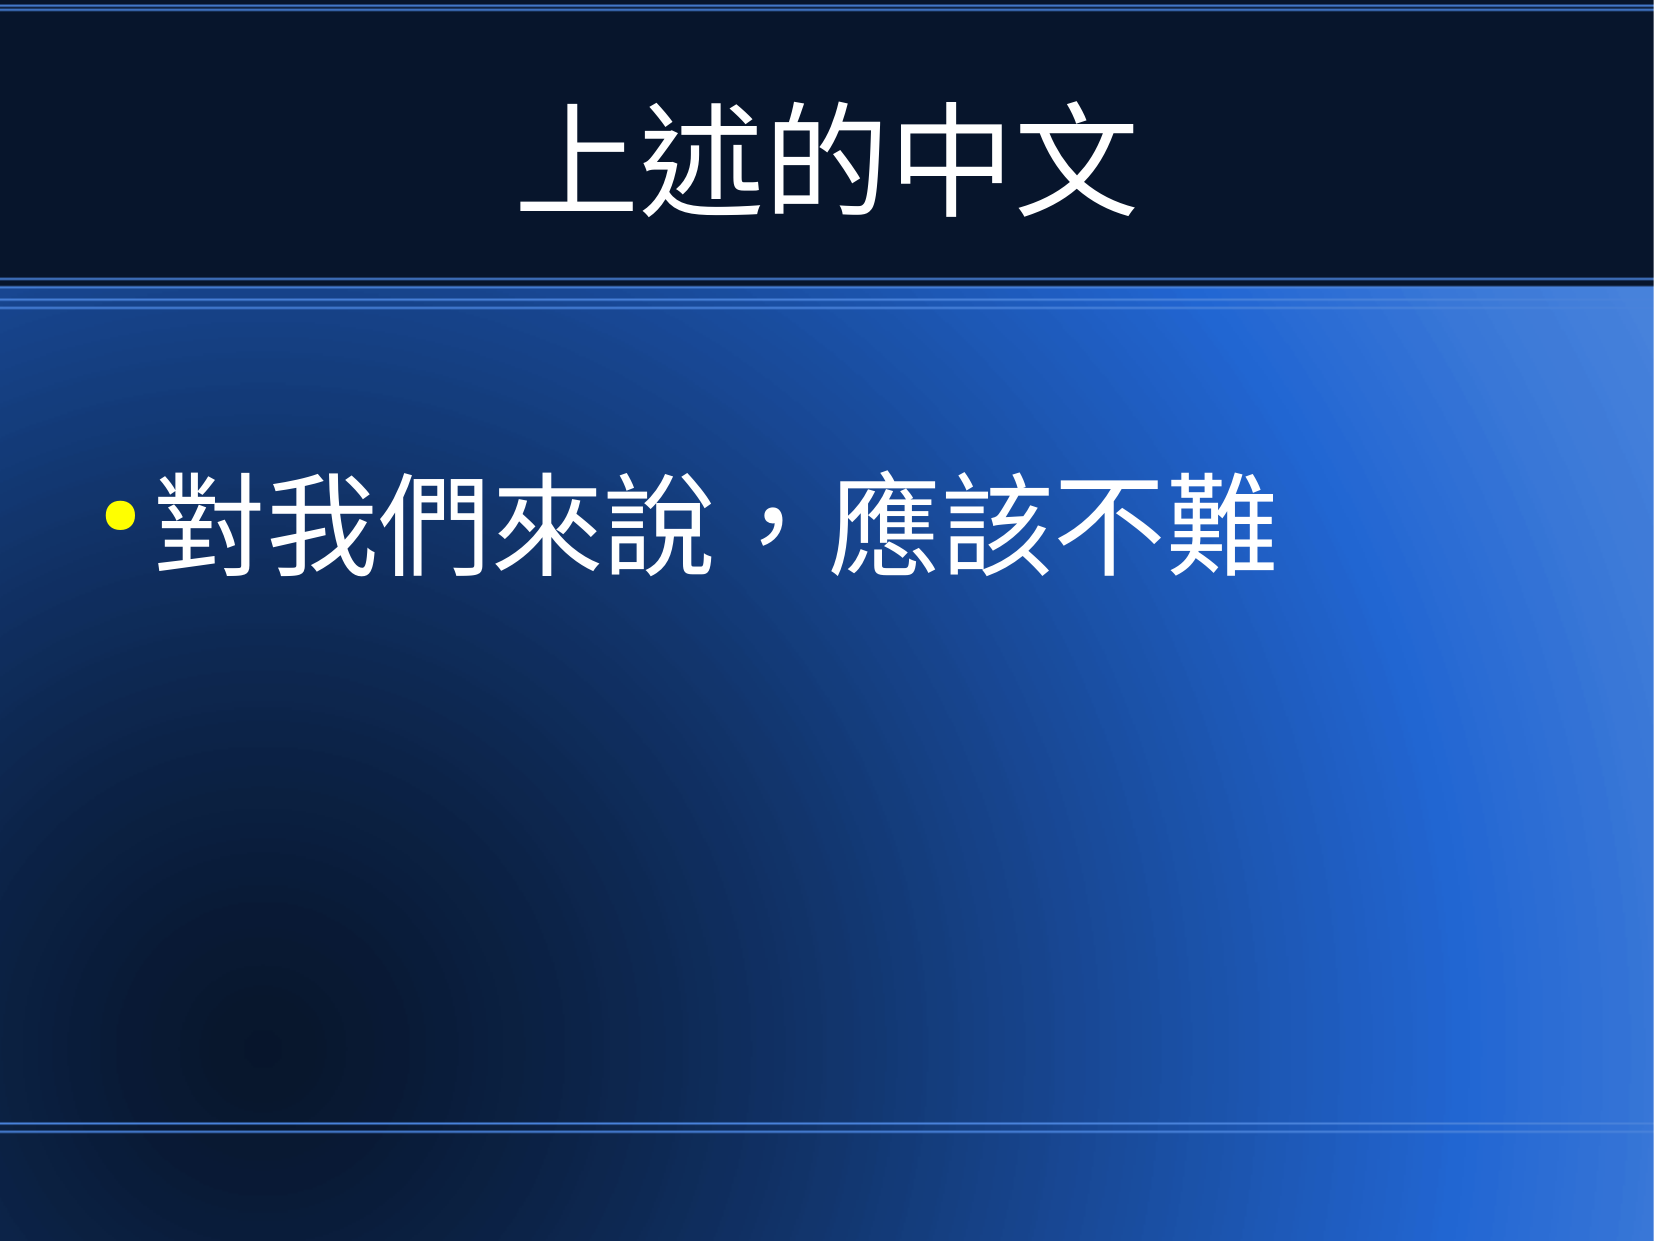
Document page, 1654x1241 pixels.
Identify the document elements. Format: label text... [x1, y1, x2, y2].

title 上述的中文 [82, 49, 1571, 257]
picture [0, 0, 1654, 1241]
list 對我們來說，應該不難 [82, 355, 1571, 1241]
